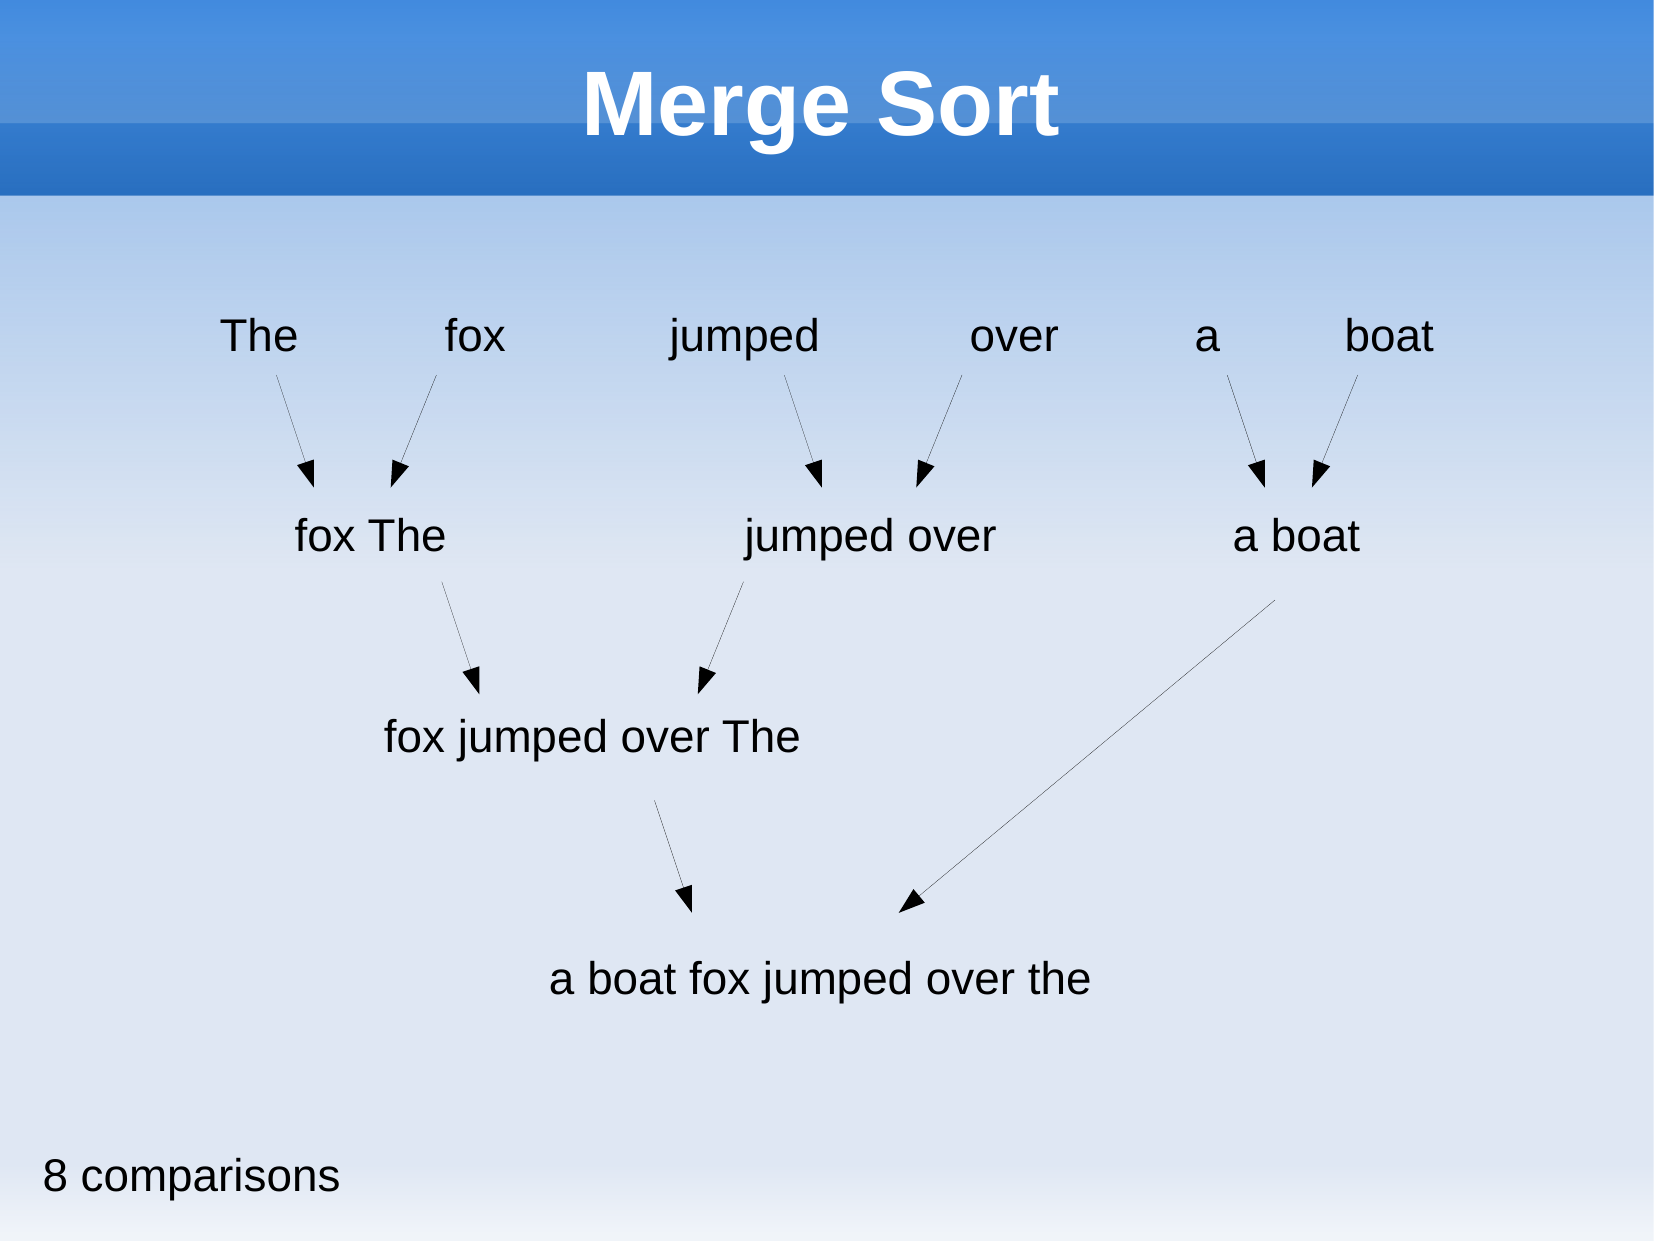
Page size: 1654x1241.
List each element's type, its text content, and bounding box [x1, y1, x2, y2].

text_box fox jumped over The [204, 703, 1011, 770]
text_box 8 comparisons [27, 1142, 356, 1209]
picture [0, 0, 1654, 1241]
text_box The fox jumped over a boat [204, 302, 1449, 369]
title Merge Sort [76, 7, 1565, 200]
text_box a boat fox jumped over the [534, 945, 1120, 1012]
text_box fox The jumped over a boat [204, 502, 1376, 569]
